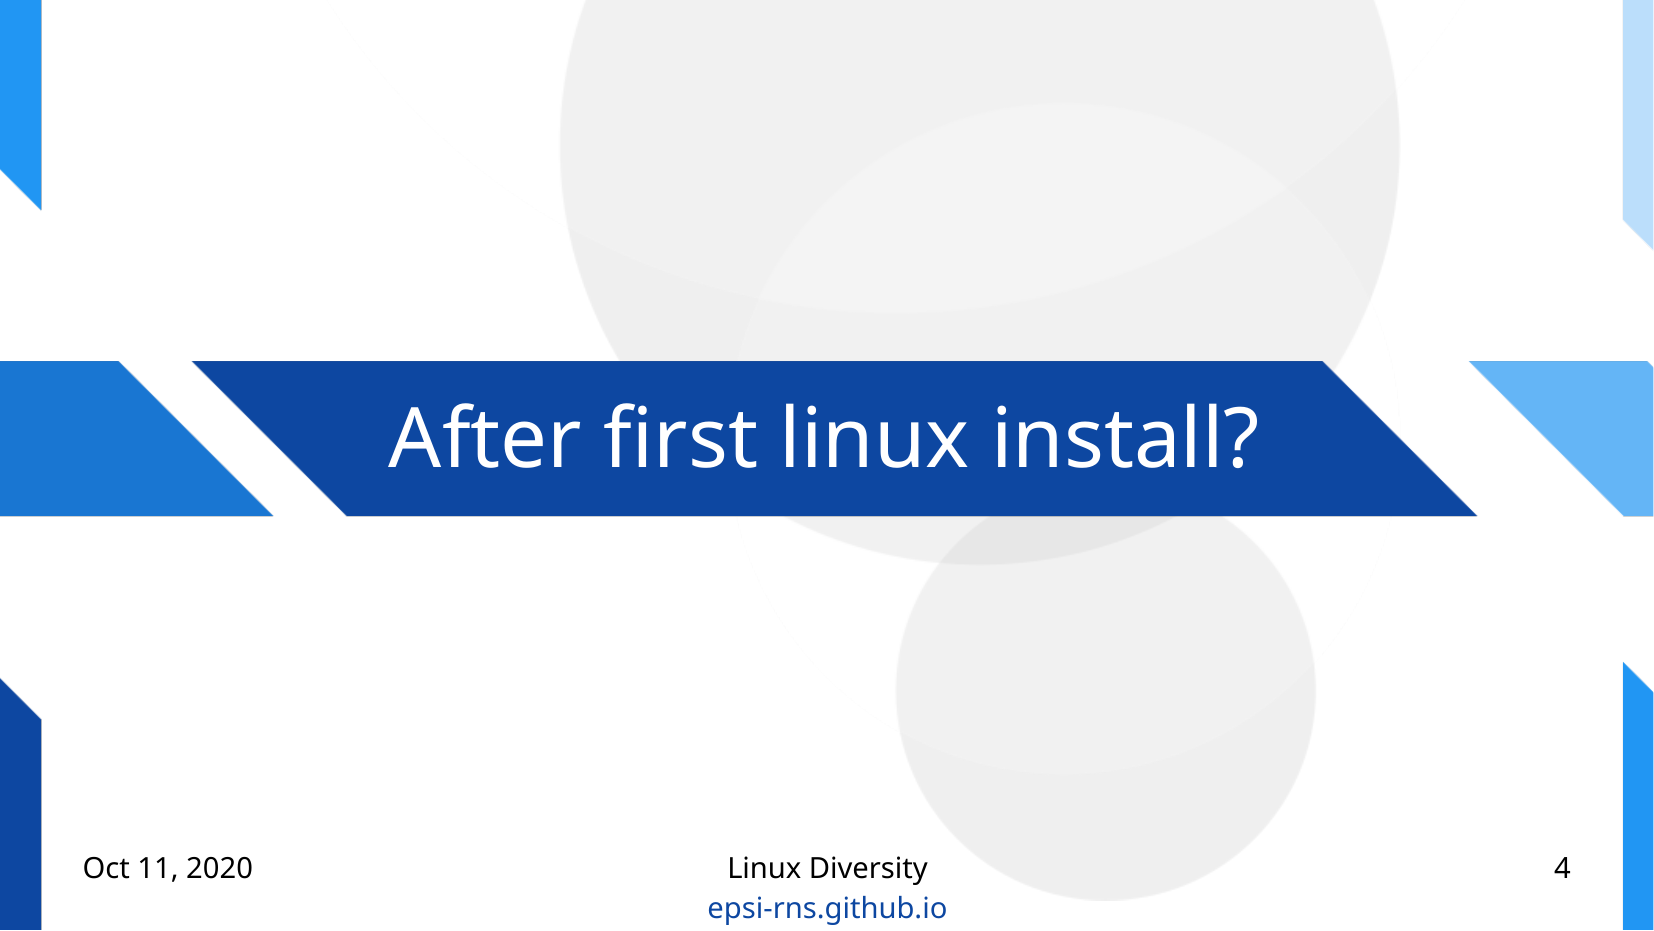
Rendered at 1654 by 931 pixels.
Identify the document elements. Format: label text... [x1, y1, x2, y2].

picture [0, 0, 1654, 930]
title After first linux install? [82, 360, 1568, 511]
